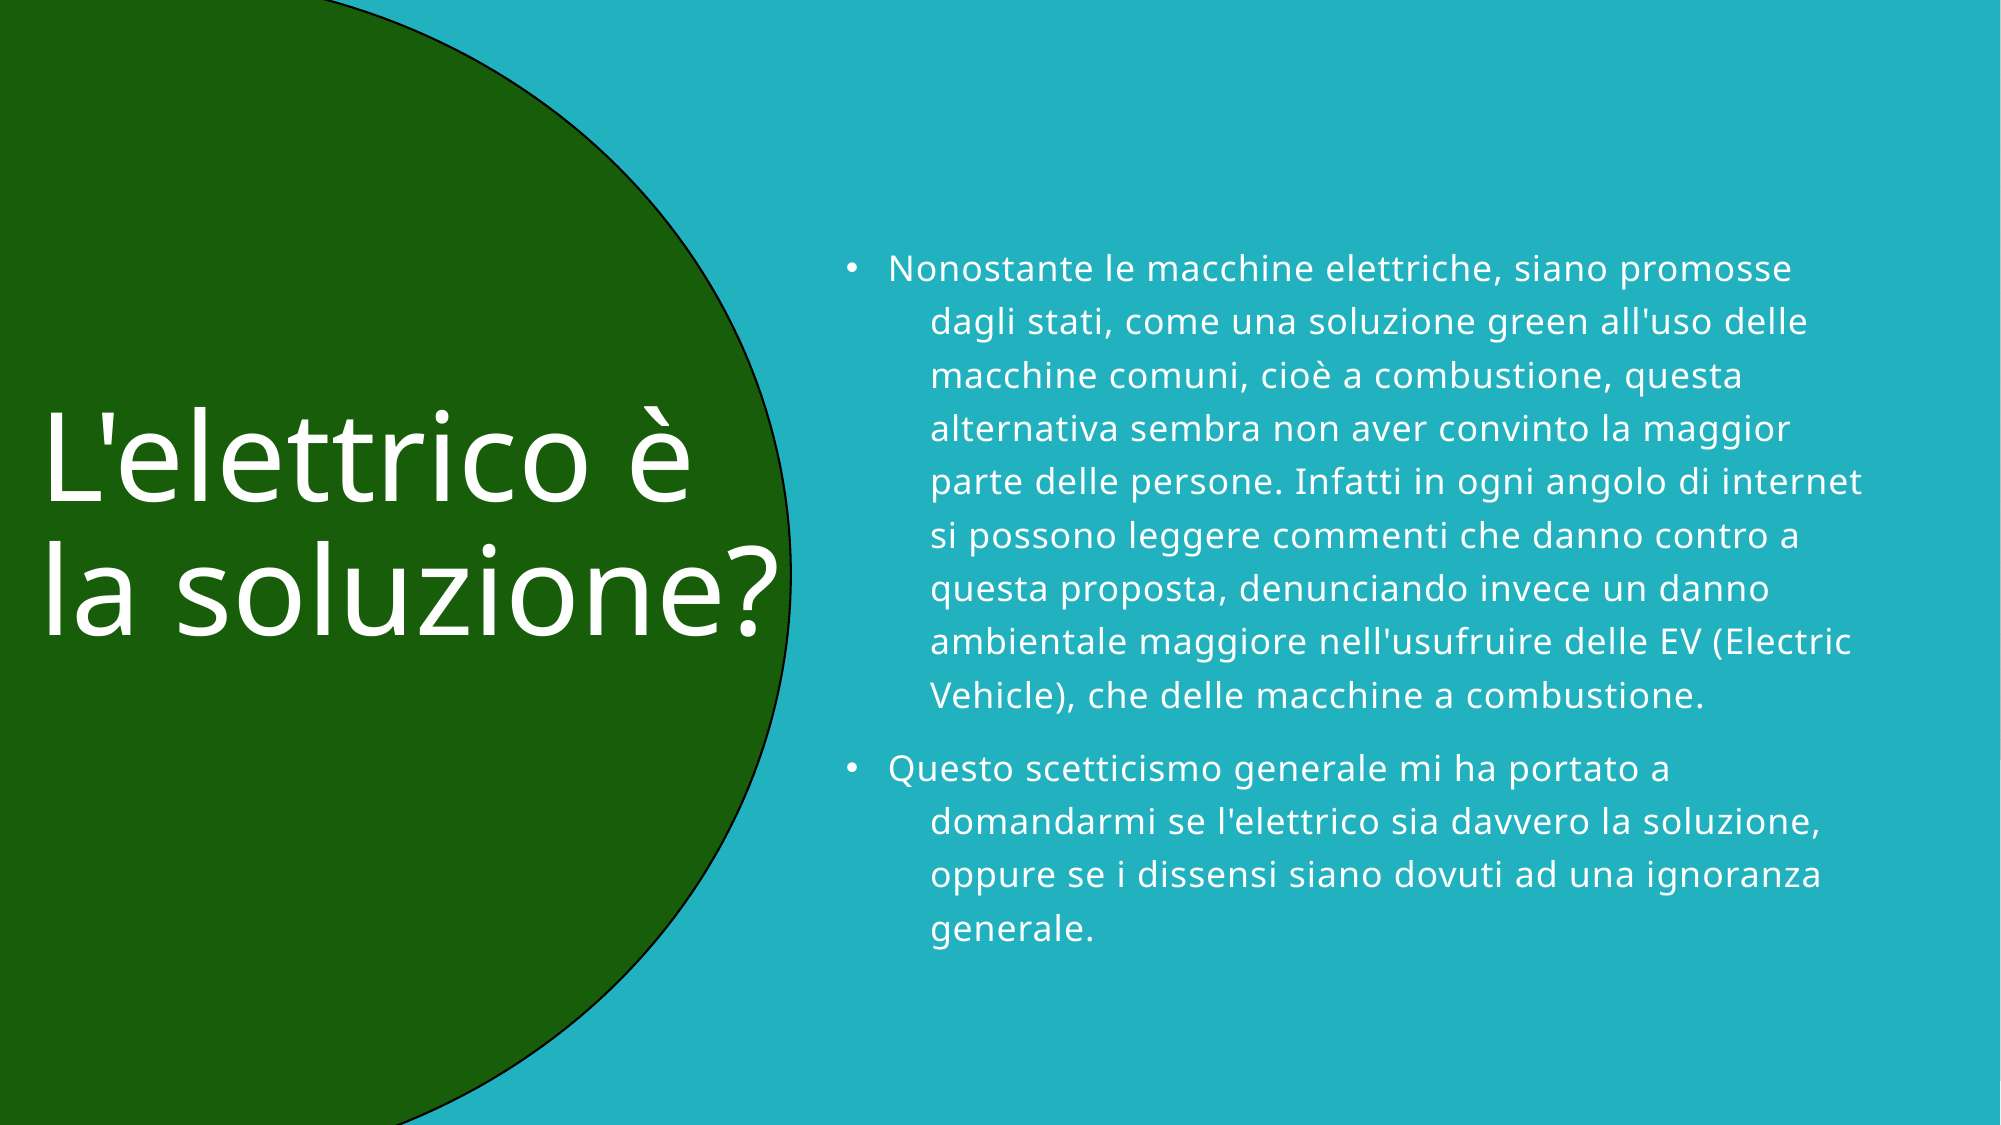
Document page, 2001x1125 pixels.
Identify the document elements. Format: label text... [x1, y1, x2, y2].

text_box [0, 0, 2000, 1125]
title L'elettrico è la soluzione? [24, 251, 797, 670]
list Nonostante le macchine elettriche, siano promosse dagli stati, come una soluzione green all'uso delle macchine comuni, cioè a combustione, questa alternativa sembra non aver convinto la maggior parte delle persone. Infatti in ogni angolo di internet si possono leggere commenti che danno contro a questa proposta, denunciando invece un danno ambientale maggiore nell'usufruire delle EV (Electric Vehicle), che delle macchine a combustione. Questo scetticismo generale mi ha portato a domandarmi se l'elettrico sia davvero la soluzione, oppure se i dissensi siano dovuti ad una ignoranza generale. [830, 170, 1883, 956]
